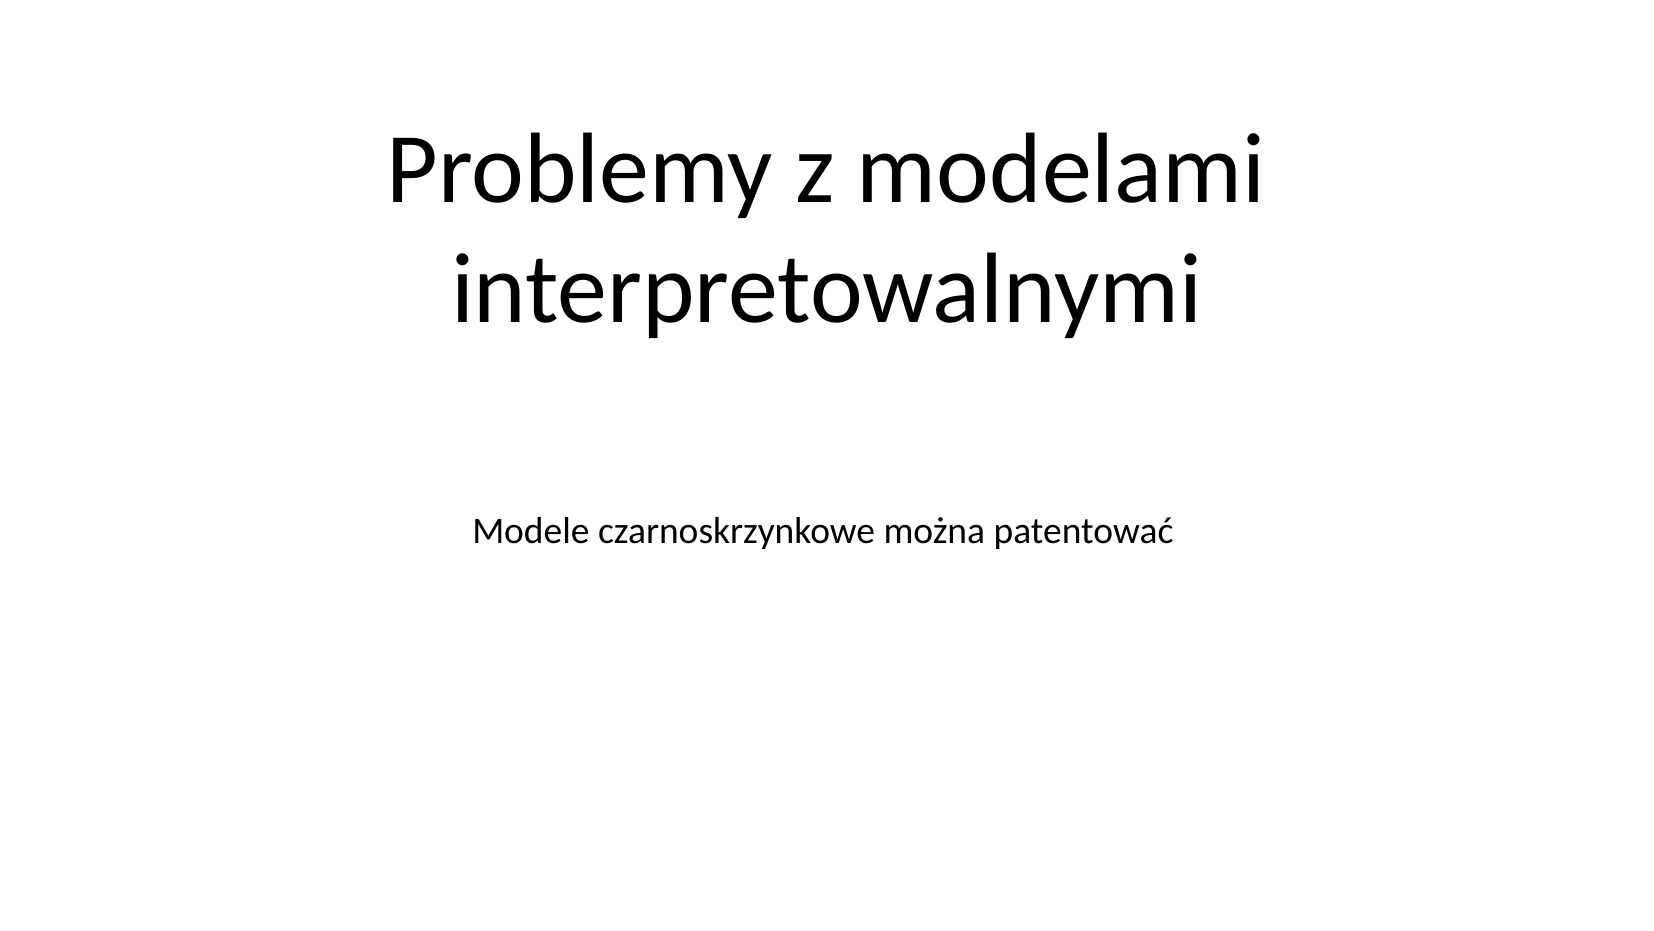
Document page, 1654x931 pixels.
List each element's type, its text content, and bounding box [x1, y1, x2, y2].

text_box Problemy z modelami interpretowalnymi [311, 95, 1343, 353]
text_box Modele czarnoskrzynkowe można patentować [457, 498, 1197, 559]
